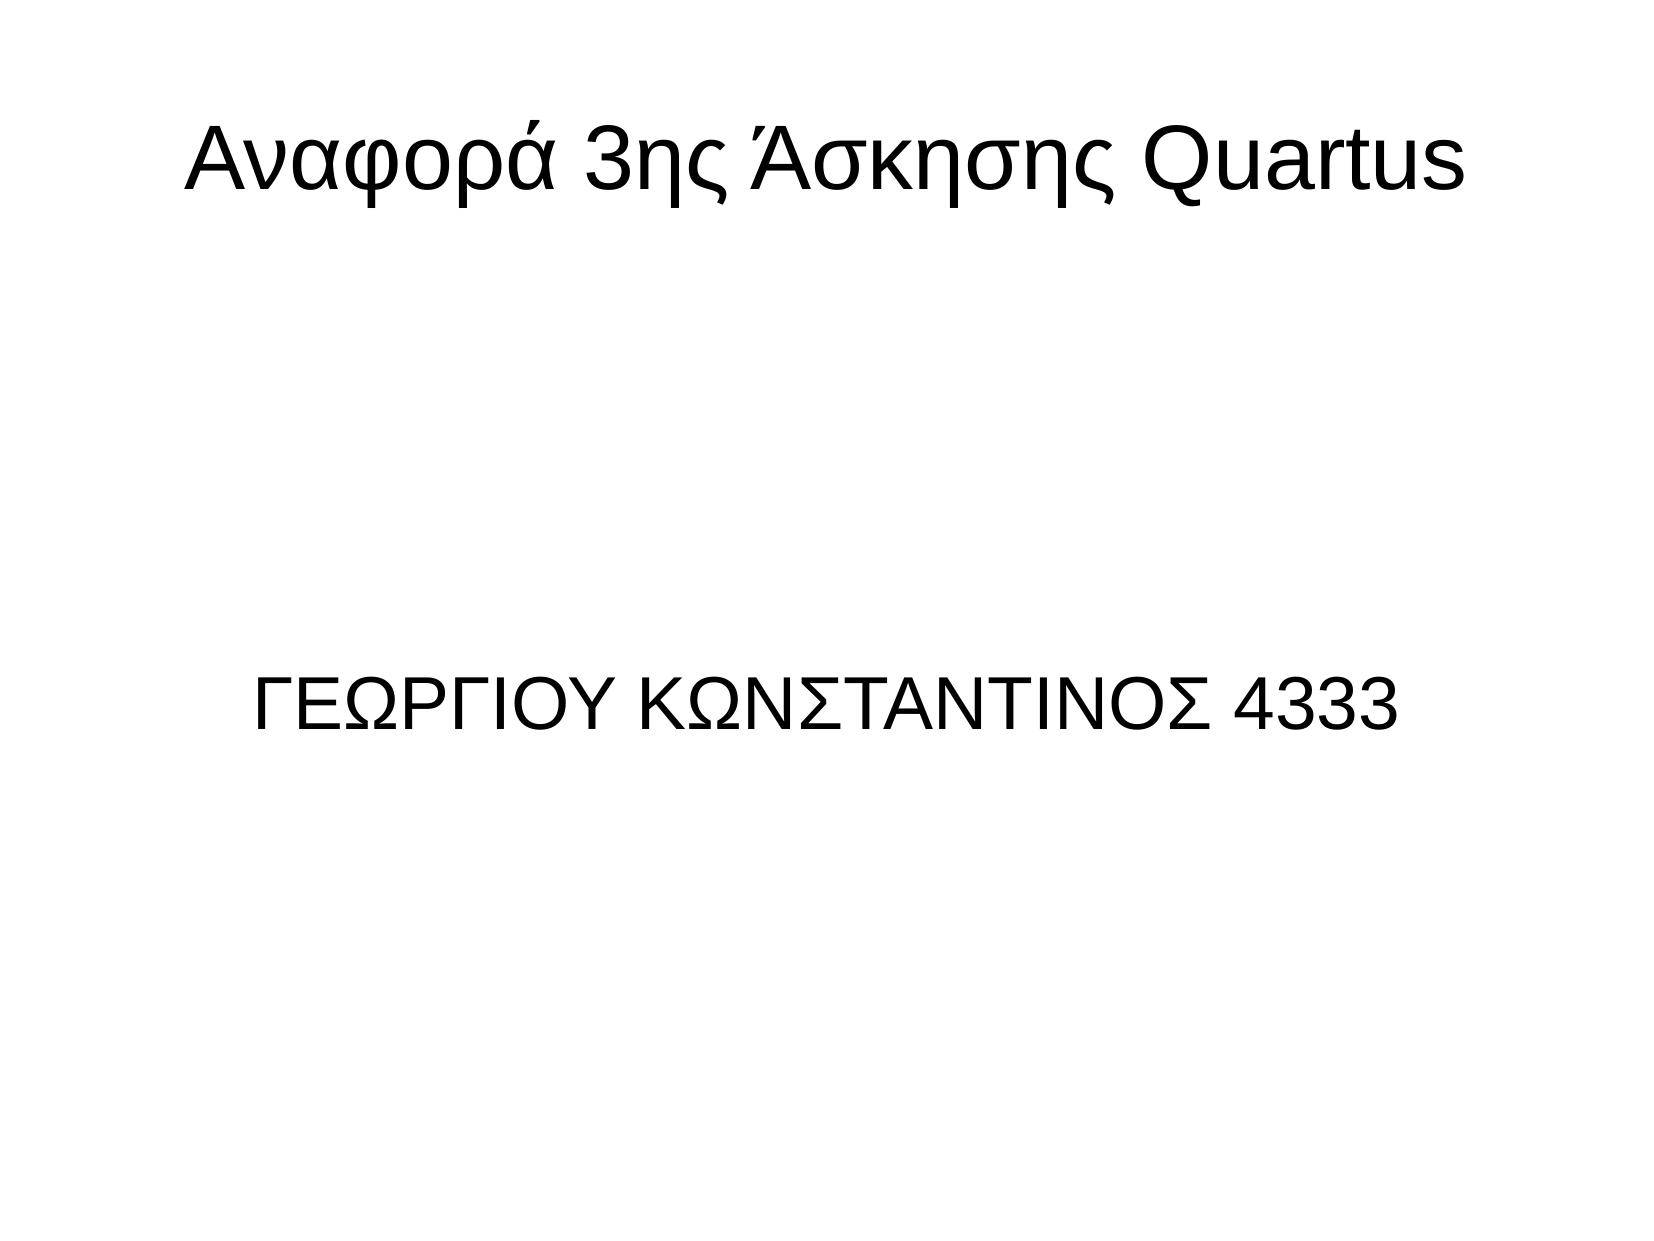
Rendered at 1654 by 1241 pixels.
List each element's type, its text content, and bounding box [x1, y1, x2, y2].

title Αναφορά 3ης Άσκησης Quartus [82, 49, 1571, 257]
subtitle ΓΕΩΡΓΙΟΥ ΚΩΝΣΤΑΝΤΙΝΟΣ 4333 [82, 653, 1571, 745]
